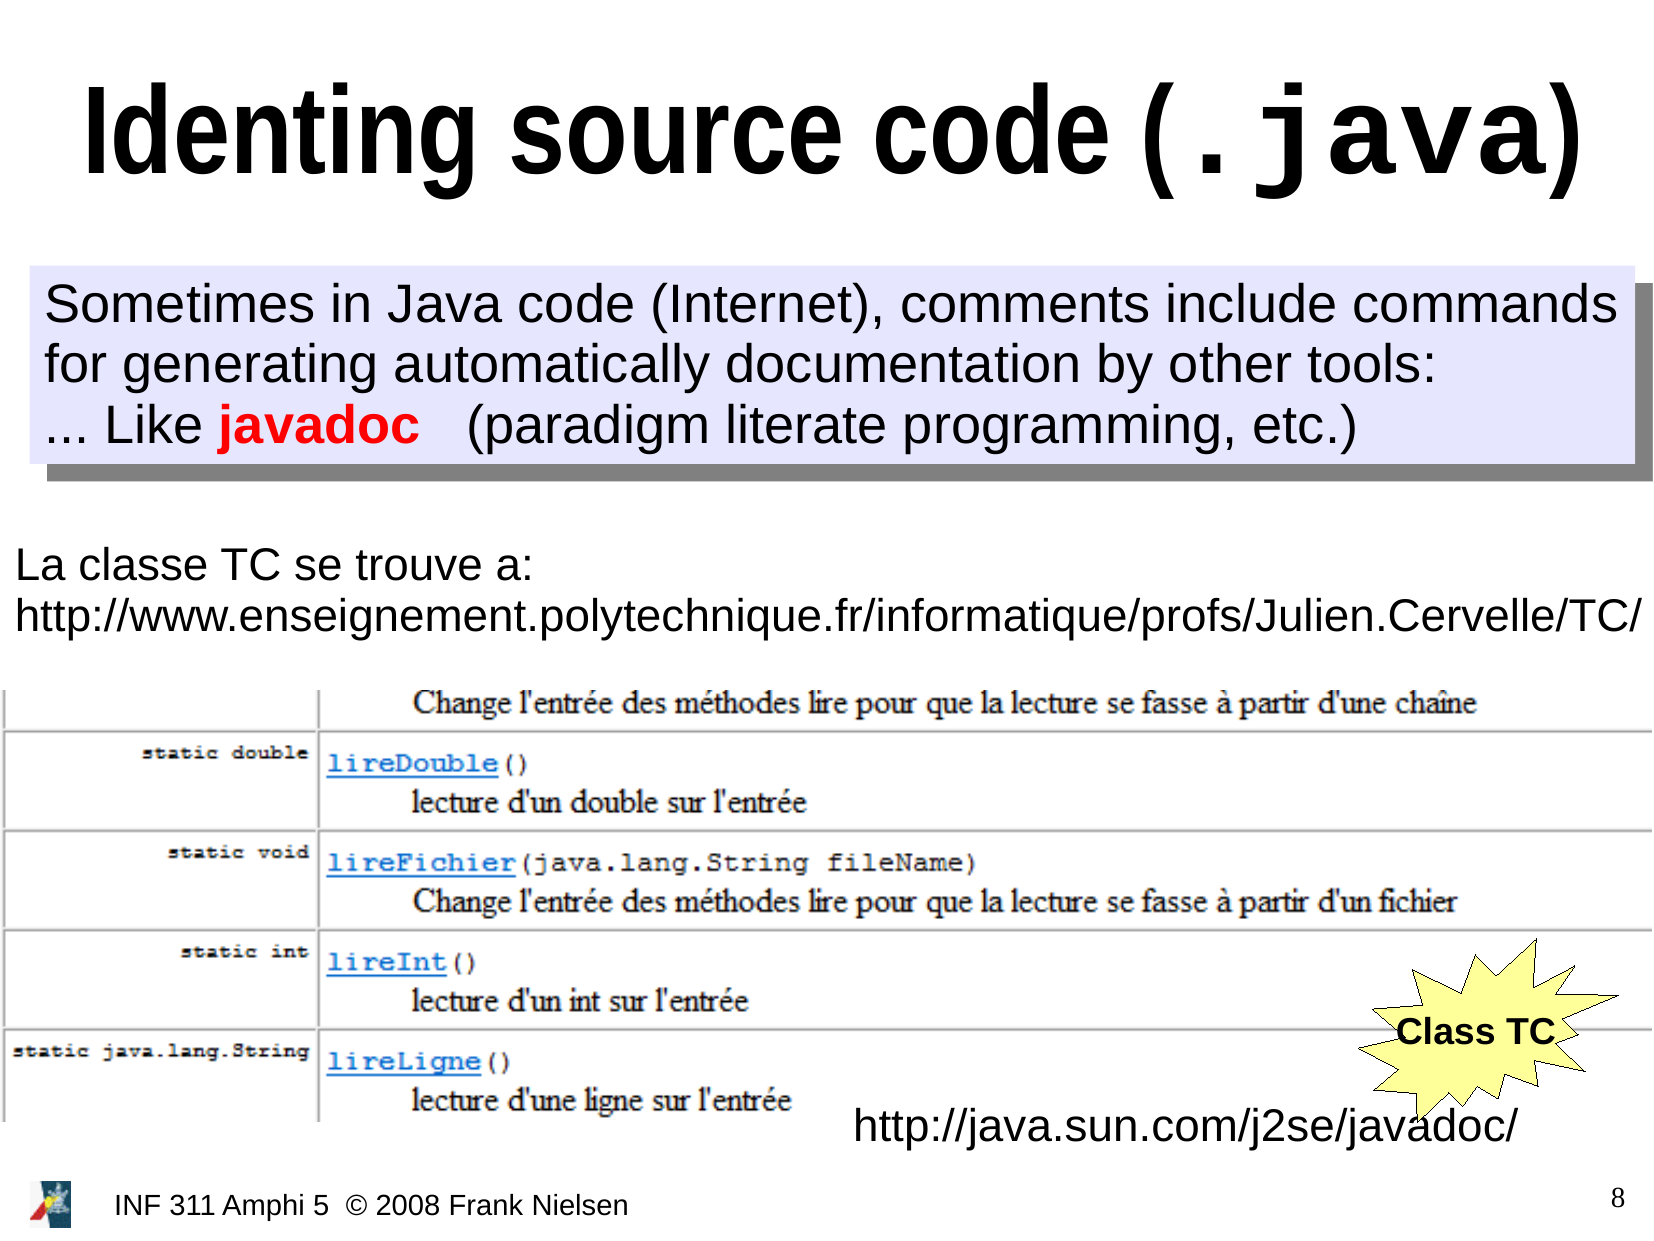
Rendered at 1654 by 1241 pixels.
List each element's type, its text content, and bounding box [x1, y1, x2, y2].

text_box Class TC [1358, 938, 1619, 1123]
text_box La classe TC se trouve a: http://www.enseignement.polytechnique.fr/informatique/profs/Julien.Cervelle/TC/ [0, 531, 1654, 649]
text_box Identing source code (.java) [67, 49, 1599, 219]
picture [29, 1181, 71, 1228]
text_box Sometimes in Java code (Internet), comments include commands for generating automatically documentation by other tools: ... Like javadoc (paradigm literate programming, etc.) [29, 265, 1636, 464]
text_box http://java.sun.com/j2se/javadoc/ [838, 1092, 1654, 1203]
picture [0, 690, 1652, 1122]
picture [1474, 1087, 1485, 1092]
